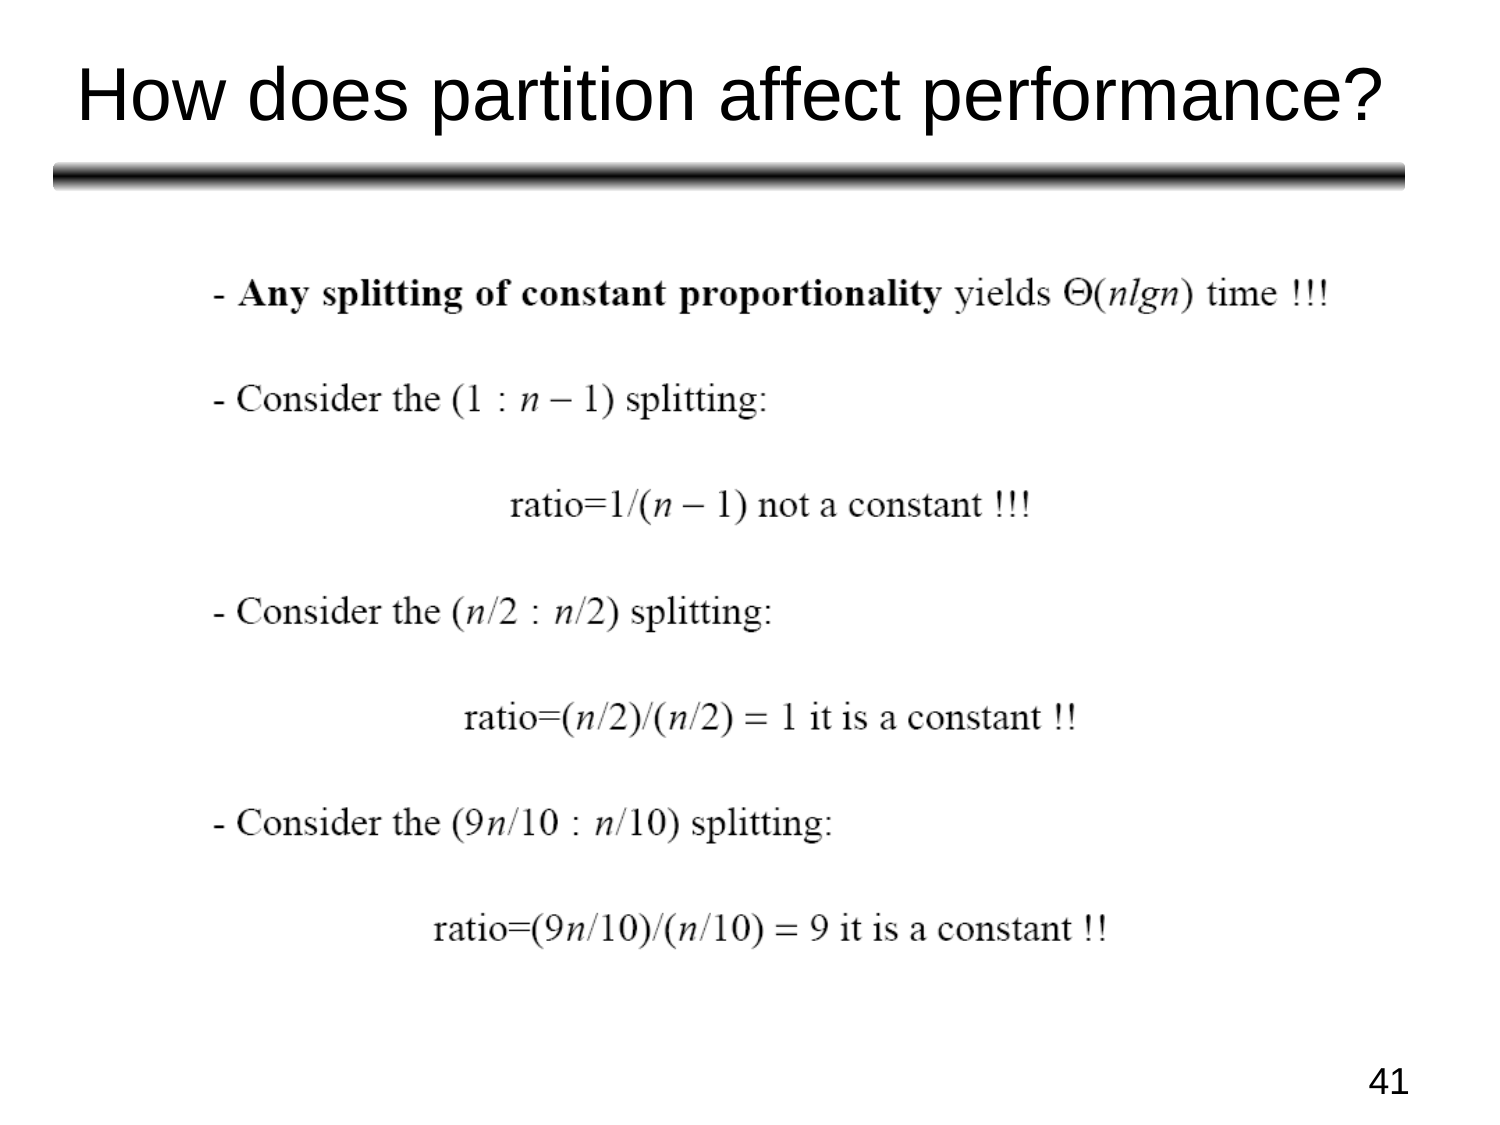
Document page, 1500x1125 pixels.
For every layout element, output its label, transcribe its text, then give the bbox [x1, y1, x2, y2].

picture [182, 264, 1360, 965]
title How does partition affect performance? [55, 16, 1406, 166]
